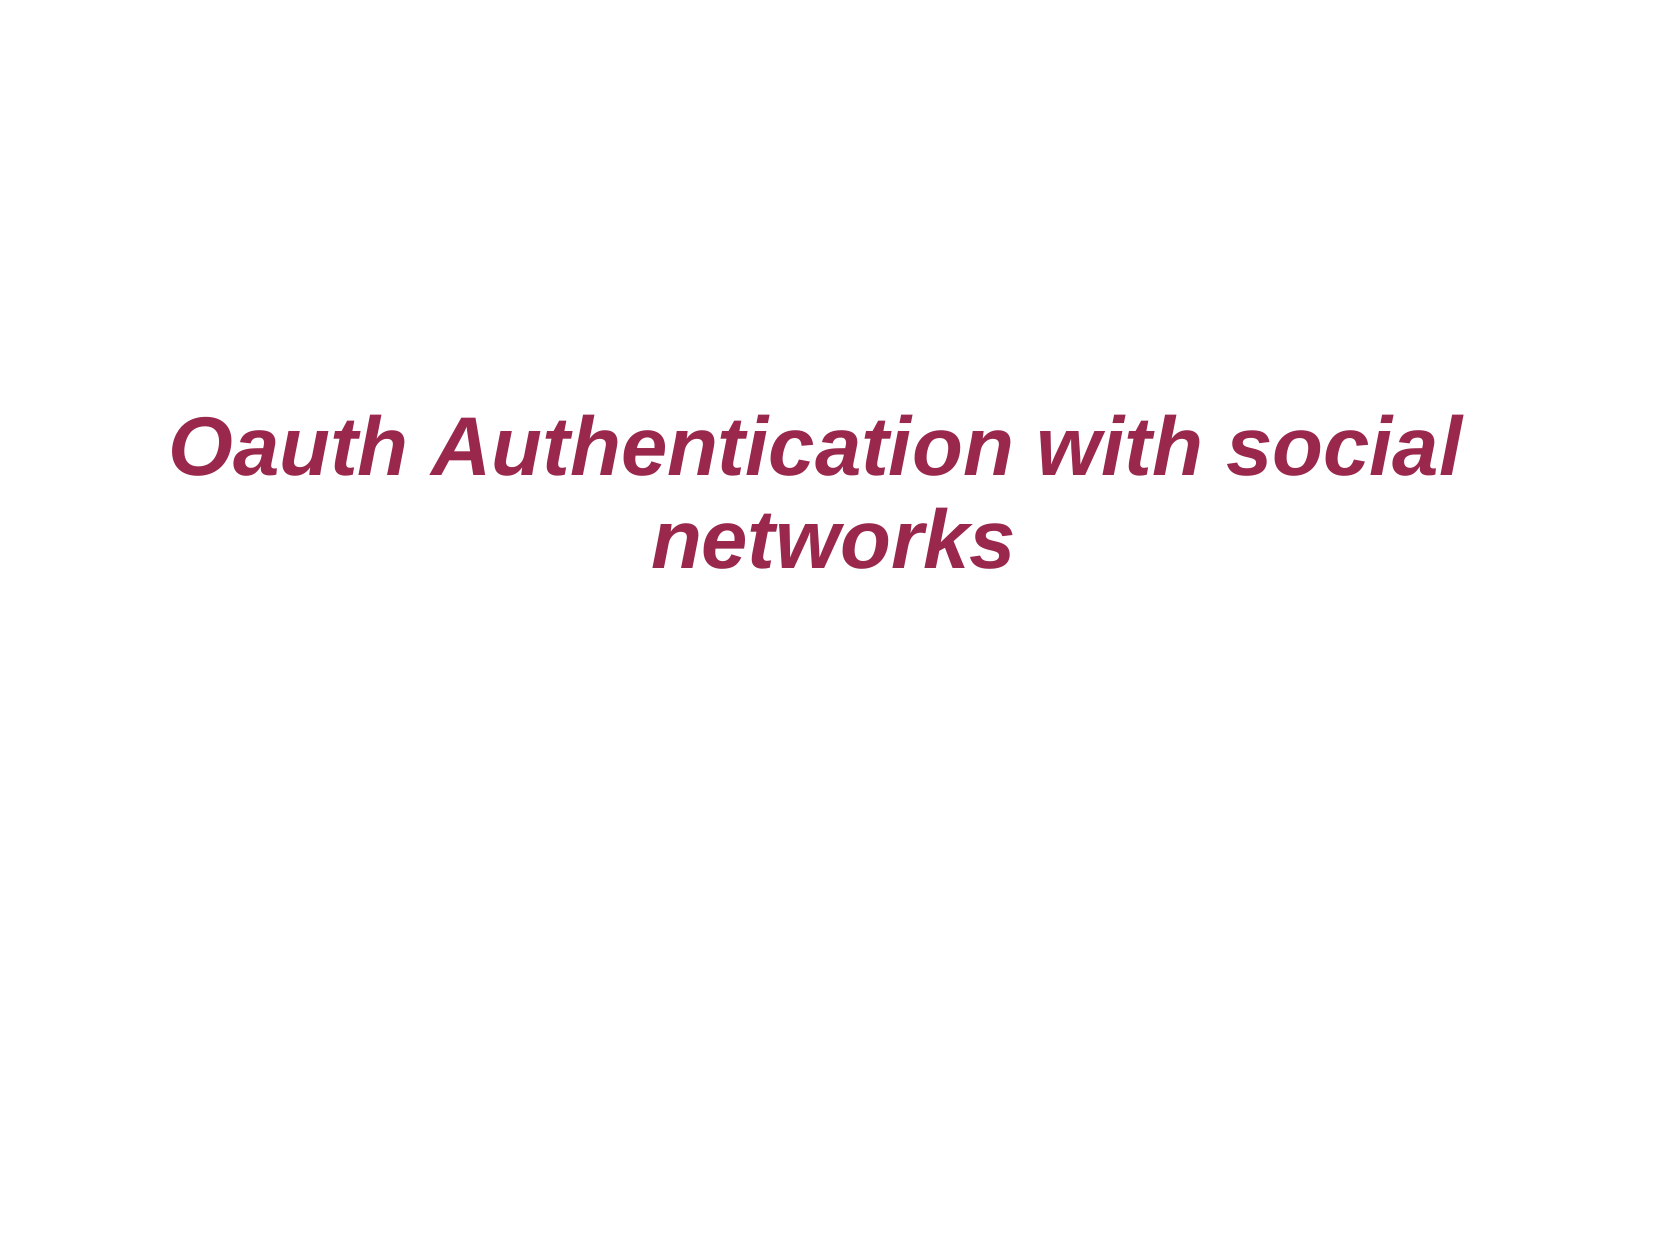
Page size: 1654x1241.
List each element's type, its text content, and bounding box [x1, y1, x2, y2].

title Oauth Authentication with social networks [71, 390, 1561, 598]
